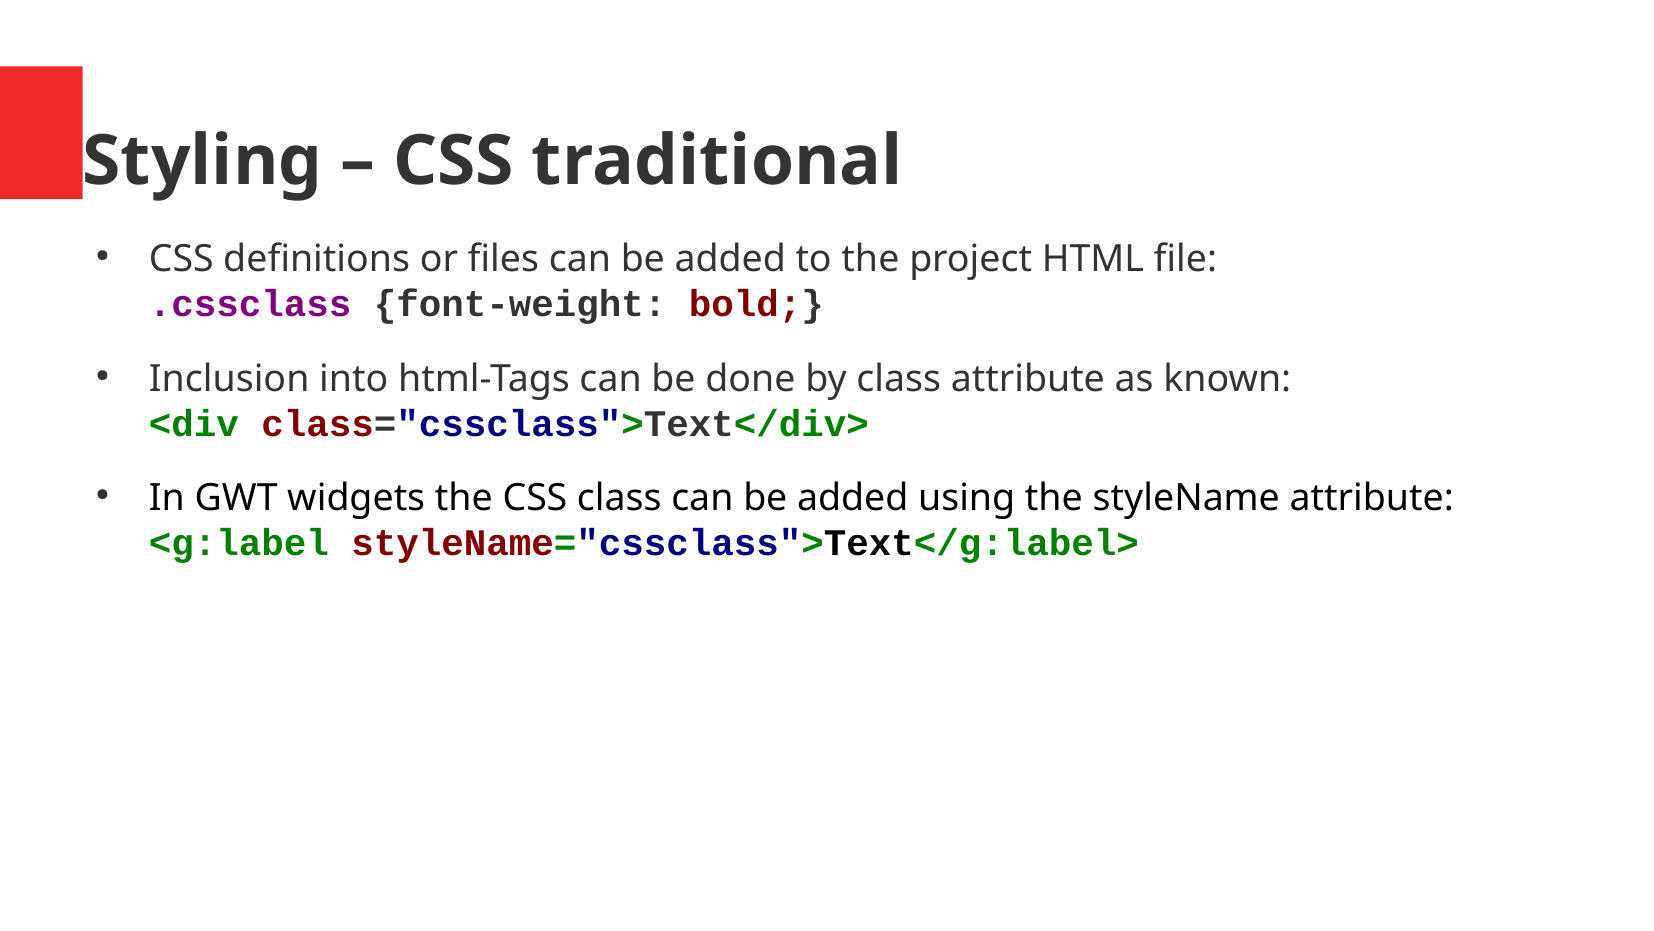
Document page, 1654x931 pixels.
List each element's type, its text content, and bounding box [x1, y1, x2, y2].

title Styling – CSS traditional [82, 33, 1571, 196]
list CSS definitions or files can be added to the project HTML file: .cssclass {font-weight: bold;} Inclusion into html-Tags can be done by class attribute as known: <div class="cssclass">Text</div> In GWT widgets the CSS class can be added using the styleName attribute: <g:label styleName="cssclass">Text</g:label> [78, 234, 1498, 827]
